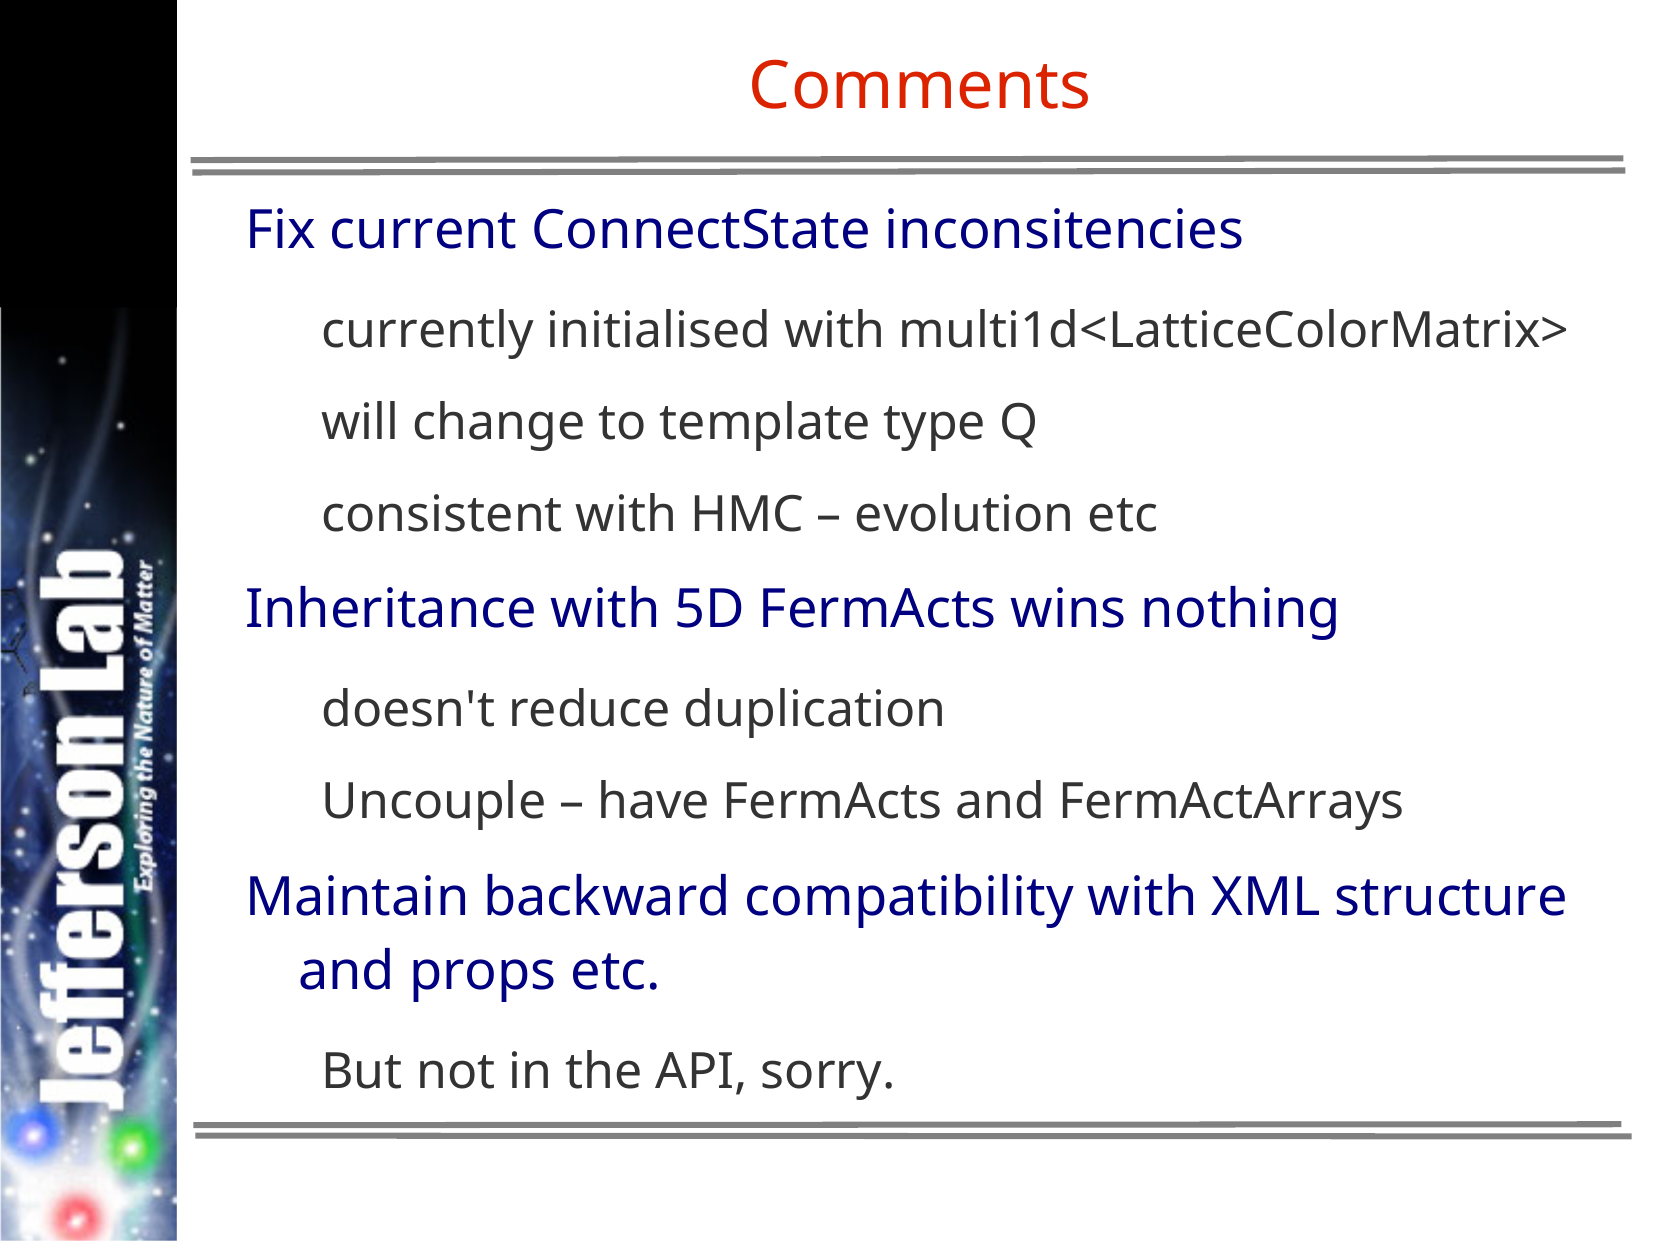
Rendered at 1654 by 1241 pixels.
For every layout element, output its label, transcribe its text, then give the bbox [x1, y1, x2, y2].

picture [2, 308, 176, 1240]
list Fix current ConnectState inconsitencies currently initialised with multi1d<LatticeColorMatrix> will change to template type Q consistent with HMC – evolution etc Inheritance with 5D FermActs wins nothing doesn't reduce duplication Uncouple – have FermActs and FermActArrays Maintain backward compatibility with XML structure and props etc. But not in the API, sorry. [227, 190, 1628, 1117]
title Comments [235, 17, 1638, 149]
